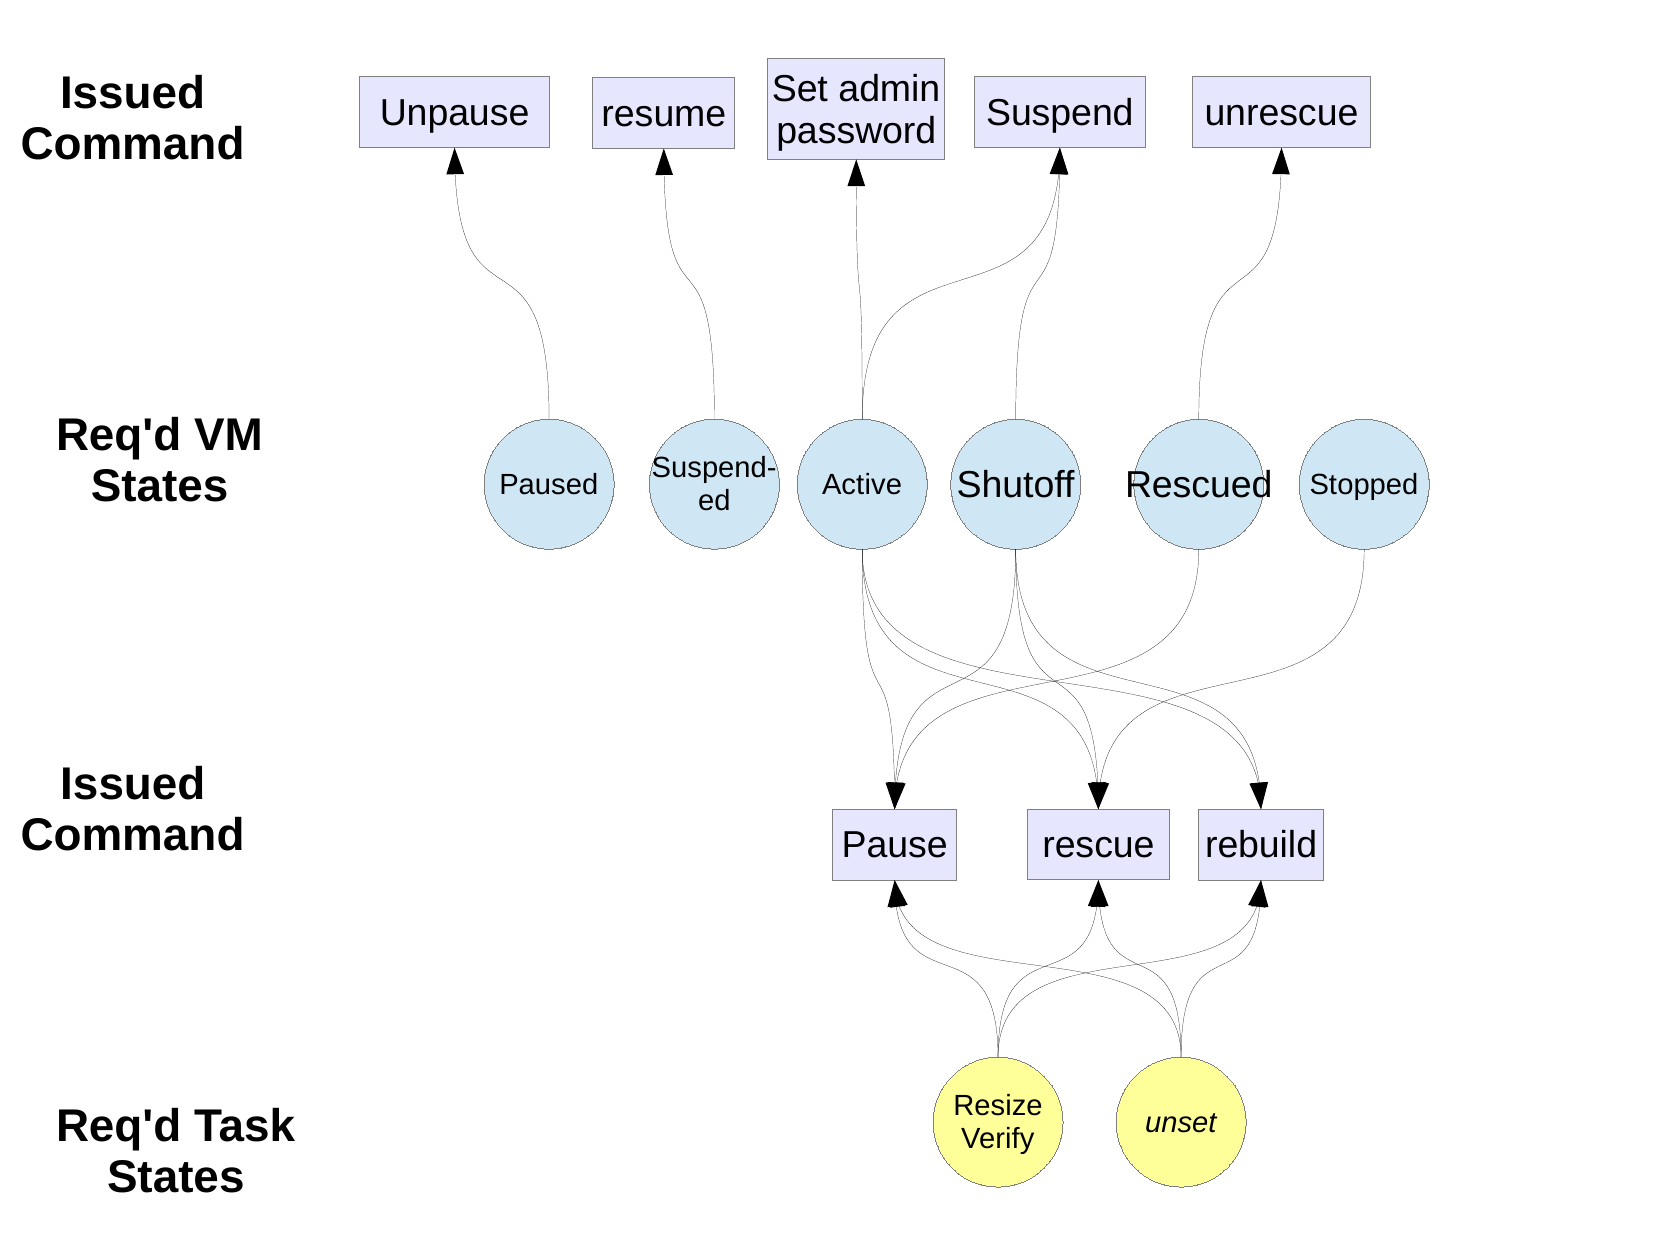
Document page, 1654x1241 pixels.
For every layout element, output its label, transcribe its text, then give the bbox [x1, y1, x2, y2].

text_box rebuild [1198, 809, 1324, 881]
text_box Issued Command [5, 750, 260, 870]
text_box Req'd Task States [41, 1092, 311, 1212]
text_box Suspend- ed [649, 419, 780, 550]
text_box Issued Command [5, 59, 260, 179]
text_box Req'd VM States [41, 401, 278, 521]
text_box Suspend [974, 76, 1146, 148]
text_box Shutoff [950, 419, 1081, 550]
text_box resume [592, 77, 735, 149]
text_box Paused [484, 419, 615, 550]
text_box Pause [832, 809, 957, 881]
text_box unset [1116, 1057, 1247, 1188]
text_box Stopped [1299, 419, 1430, 550]
text_box Resize Verify [933, 1057, 1064, 1188]
text_box Active [797, 419, 928, 550]
text_box rescue [1027, 809, 1170, 880]
text_box Rescued [1133, 419, 1264, 550]
text_box Unpause [359, 76, 550, 148]
text_box unrescue [1192, 76, 1371, 148]
text_box Set admin password [767, 58, 945, 160]
